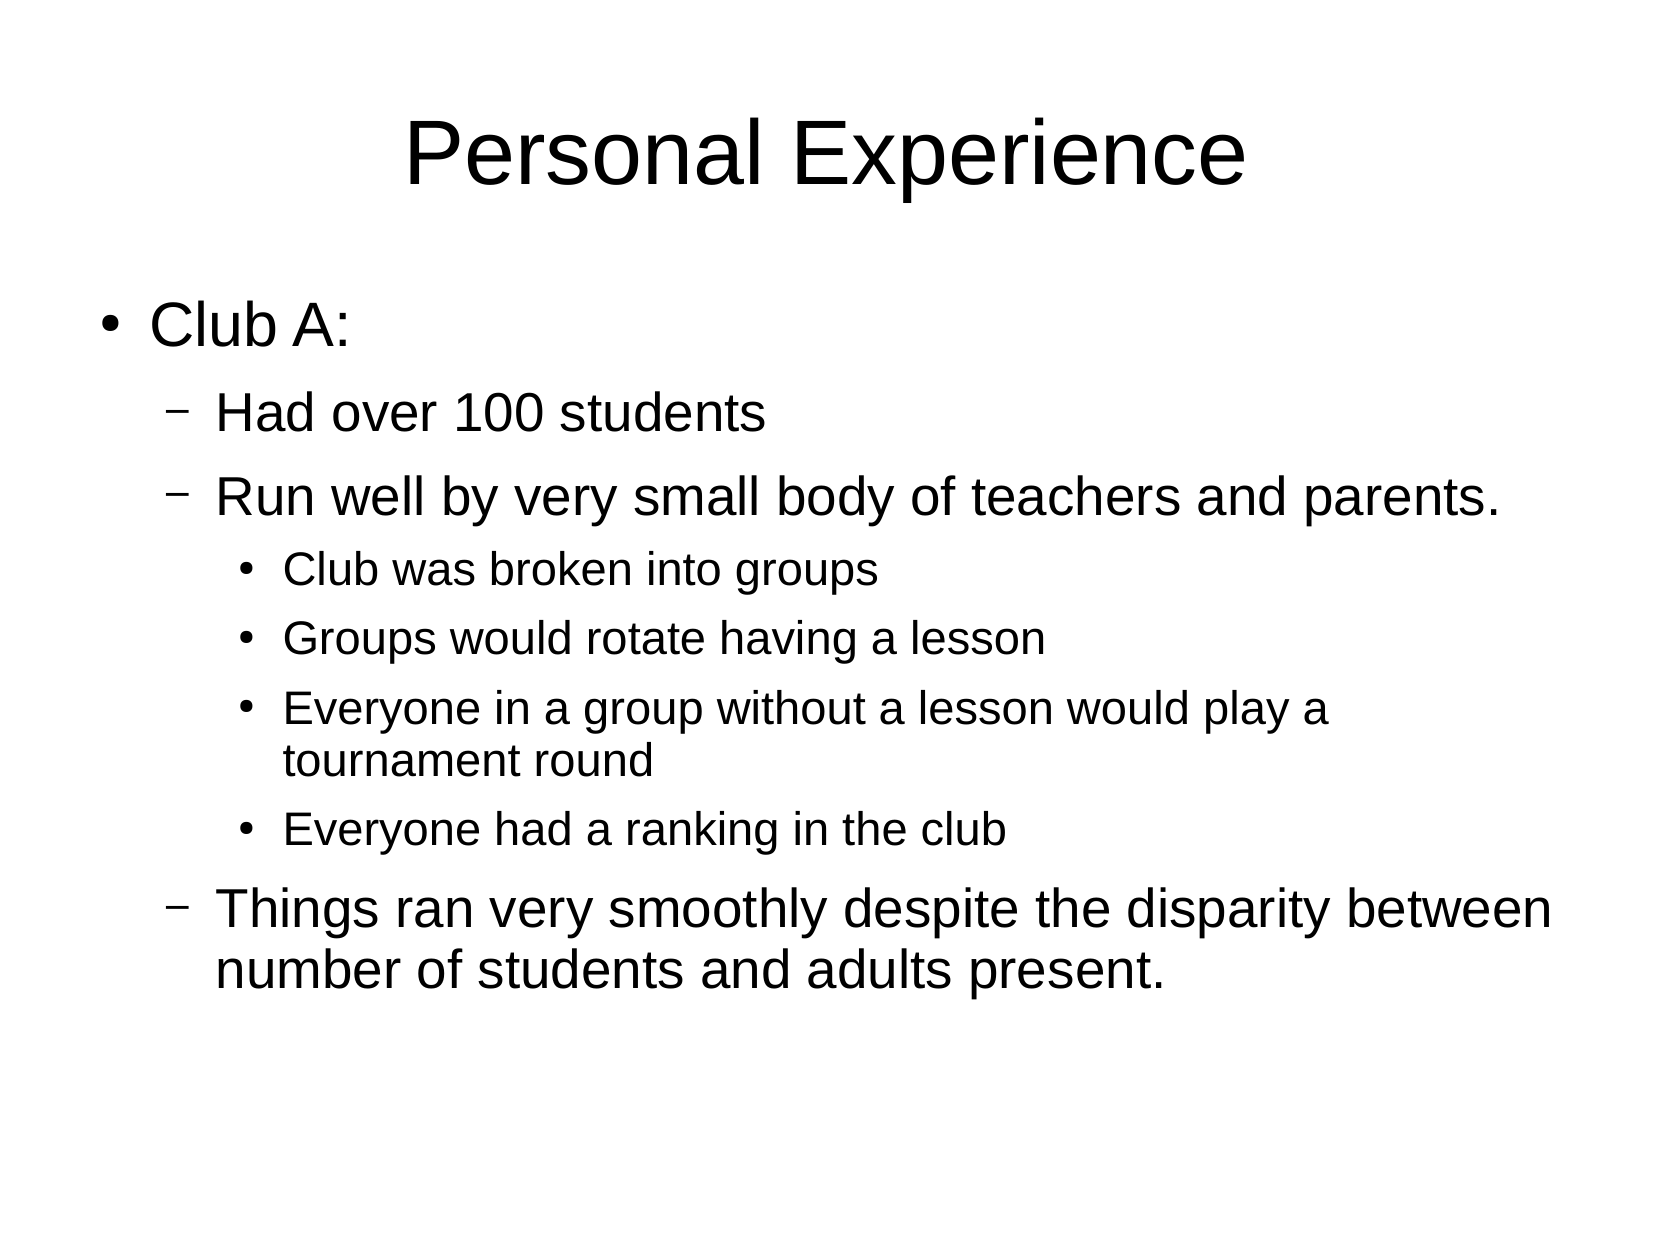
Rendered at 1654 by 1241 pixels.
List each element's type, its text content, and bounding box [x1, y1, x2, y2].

title Personal Experience [82, 49, 1571, 257]
list Club A: Had over 100 students Run well by very small body of teachers and parents. Club was broken into groups Groups would rotate having a lesson Everyone in a group without a lesson would play a tournament round Everyone had a ranking in the club Things ran very smoothly despite the disparity between number of students and adults present. [82, 290, 1571, 1010]
